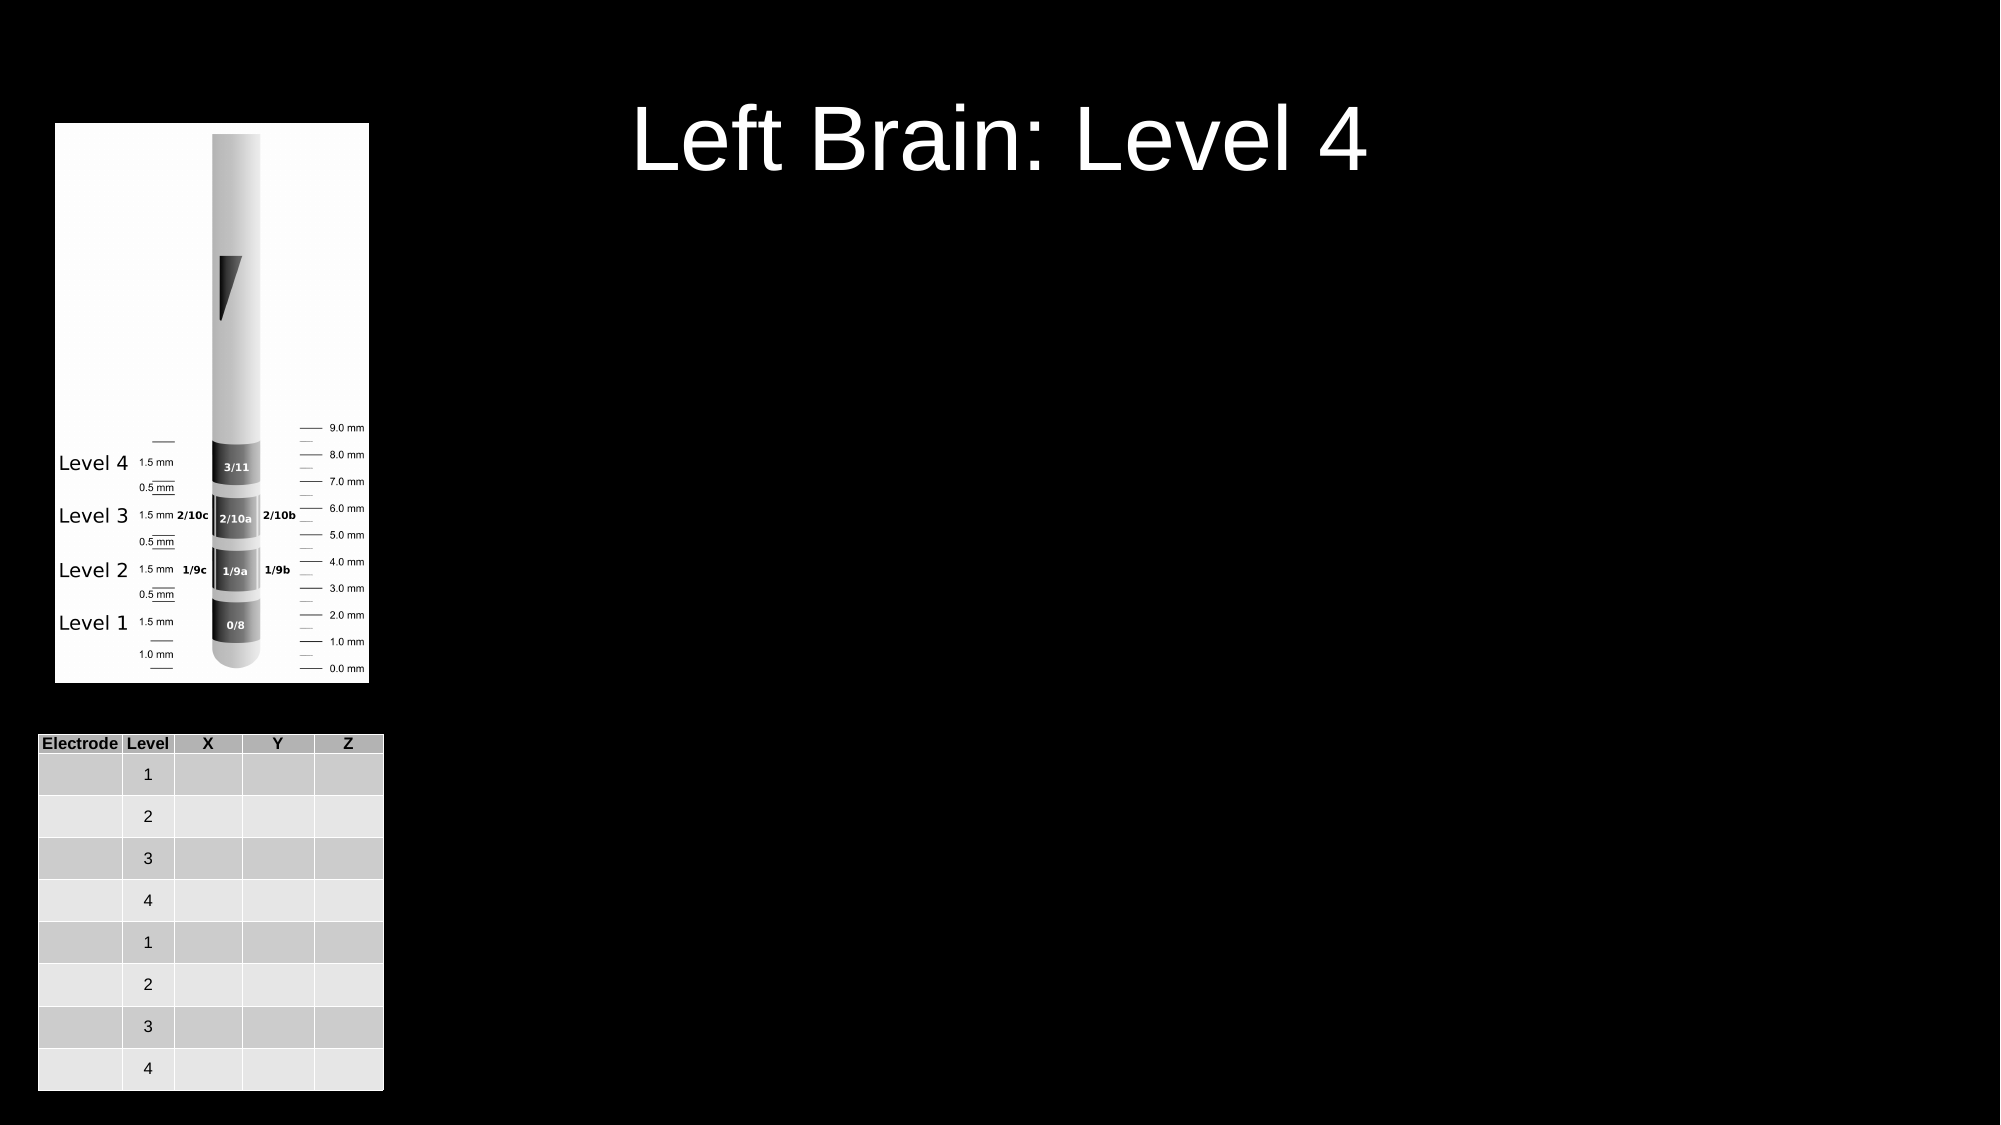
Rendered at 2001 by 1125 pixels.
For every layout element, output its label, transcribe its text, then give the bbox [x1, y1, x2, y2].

table_cell [243, 922, 314, 963]
table_header Z [315, 735, 383, 753]
table_cell 4 [123, 880, 174, 921]
table_cell 3 [123, 1007, 174, 1048]
picture [55, 123, 369, 684]
table_cell [315, 754, 383, 795]
table_cell [39, 964, 122, 1006]
title Left Brain: Level 4 [99, 44, 1900, 233]
table_header X [175, 735, 242, 753]
table_header Level [123, 735, 174, 753]
table_cell [175, 754, 242, 795]
table_cell [39, 880, 122, 921]
table_cell [315, 1007, 383, 1048]
table_cell [315, 922, 383, 963]
table_header Electrode [39, 735, 122, 753]
table_cell [175, 838, 242, 879]
table_cell [243, 1049, 314, 1090]
table_cell [39, 838, 122, 879]
table_cell [175, 796, 242, 837]
table_cell [39, 754, 122, 795]
table_cell 2 [123, 964, 174, 1006]
table_cell [243, 880, 314, 921]
table_cell [175, 1007, 242, 1048]
table_cell [175, 922, 242, 963]
table_cell [243, 838, 314, 879]
table_cell [315, 796, 383, 837]
table_cell [243, 1007, 314, 1048]
table_cell 1 [123, 922, 174, 963]
table_cell [175, 1049, 242, 1090]
table_cell 3 [123, 838, 174, 879]
table_cell [315, 964, 383, 1006]
table_cell [315, 880, 383, 921]
table_cell [315, 1049, 383, 1090]
table_cell [315, 838, 383, 879]
table_cell [39, 796, 122, 837]
table_cell 1 [123, 754, 174, 795]
table_cell [243, 754, 314, 795]
table_cell [39, 922, 122, 963]
table_cell [39, 1007, 122, 1048]
table_cell [39, 1049, 122, 1090]
table_cell 2 [123, 796, 174, 837]
table_cell [243, 964, 314, 1006]
table_cell 4 [123, 1049, 174, 1090]
table_cell [175, 880, 242, 921]
table_header Y [243, 735, 314, 753]
table_cell [175, 964, 242, 1006]
table_cell [243, 796, 314, 837]
